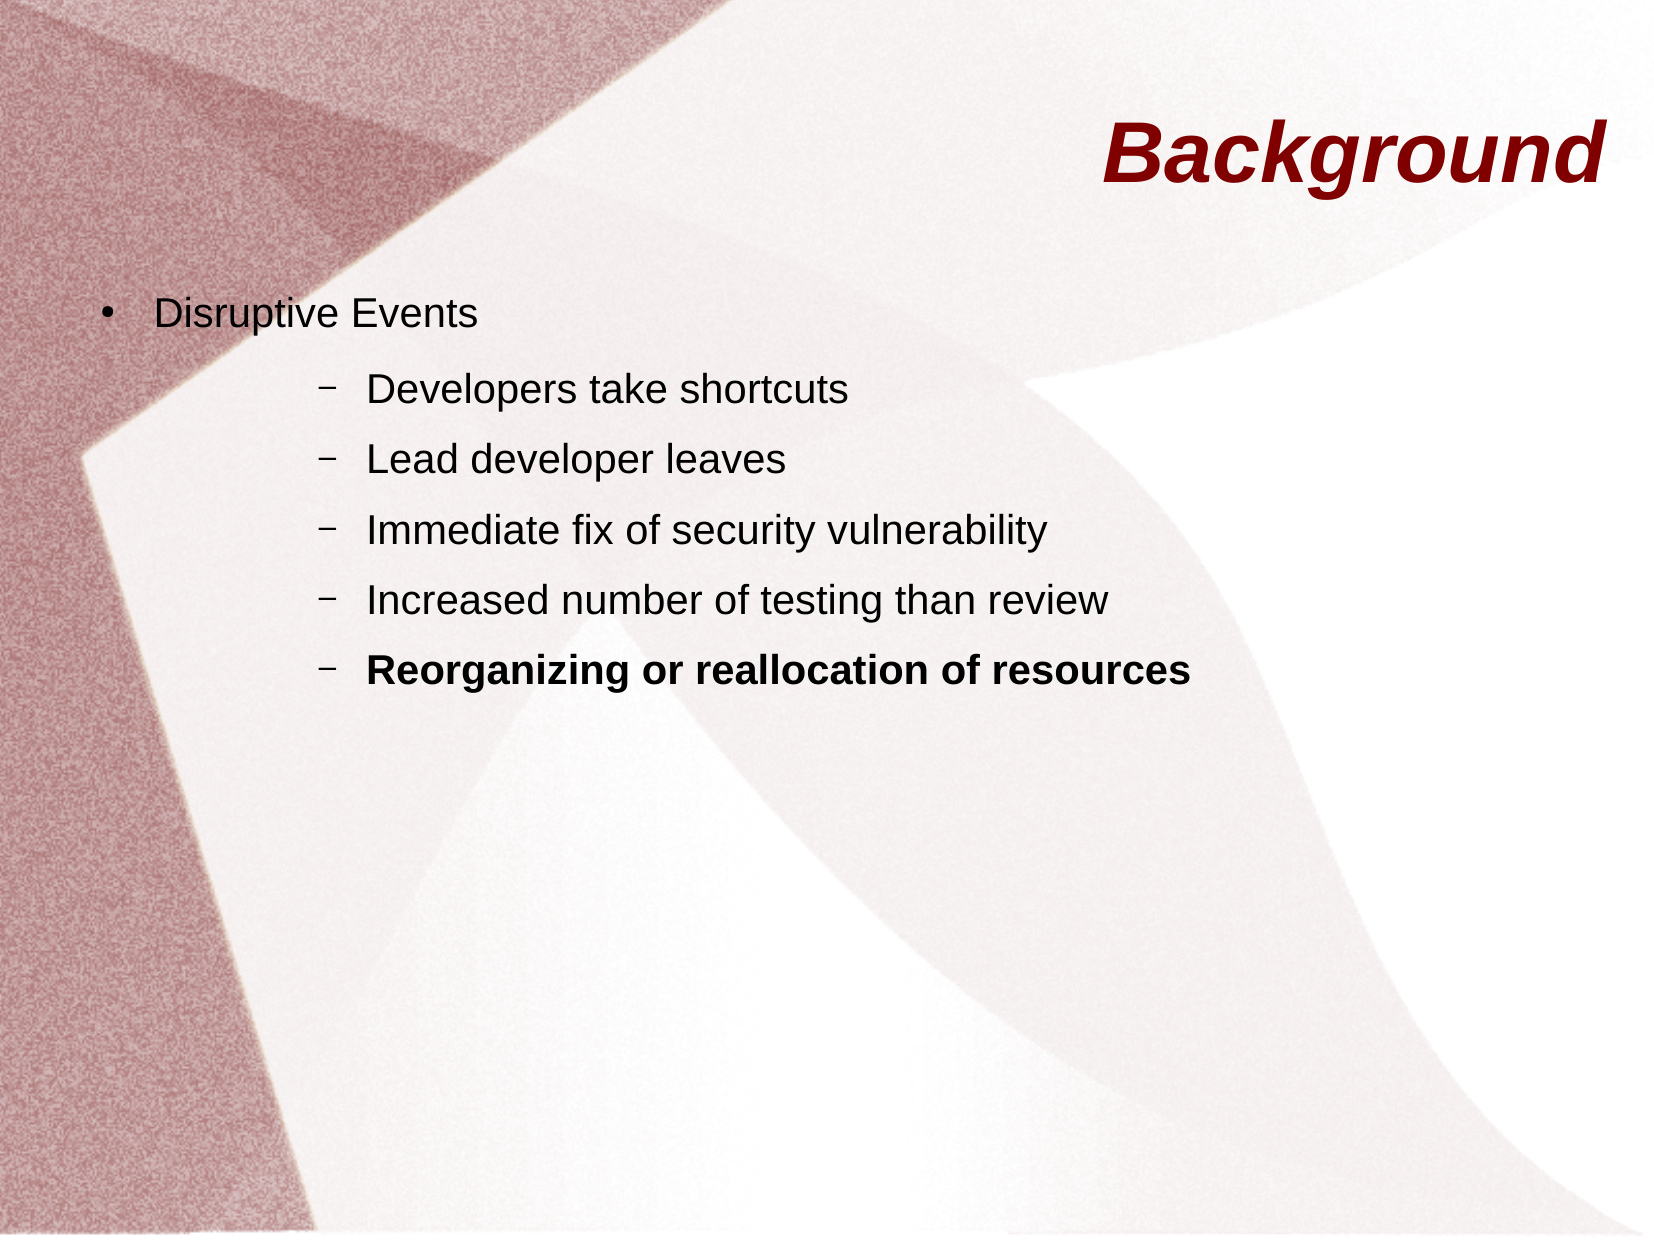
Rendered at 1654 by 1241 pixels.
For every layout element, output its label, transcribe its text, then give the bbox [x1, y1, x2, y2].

list Disruptive Events Developers take shortcuts Lead developer leaves Immediate fix of security vulnerability Increased number of testing than review Reorganizing or reallocation of resources [82, 290, 1538, 995]
title Background [596, 49, 1607, 257]
picture [0, 0, 1654, 1241]
